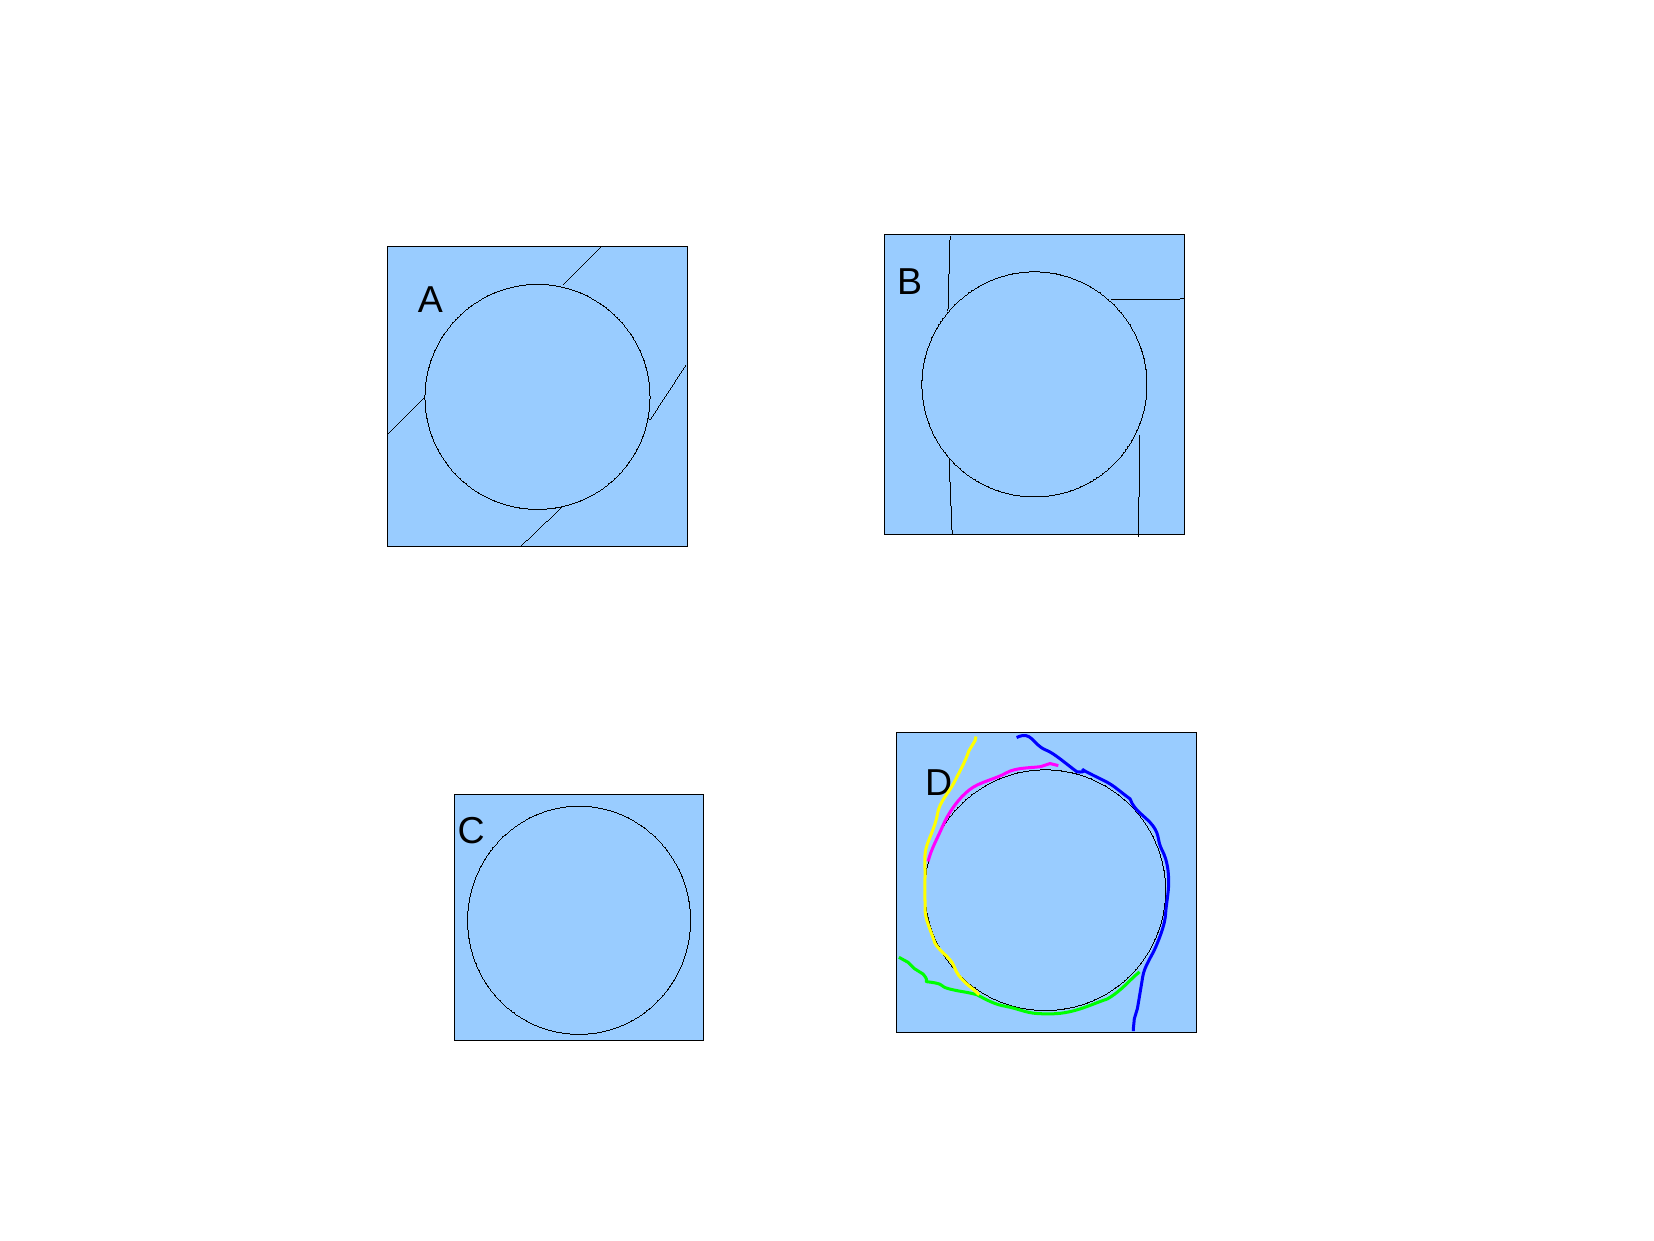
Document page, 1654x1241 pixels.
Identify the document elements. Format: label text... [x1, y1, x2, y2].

text_box C [442, 802, 502, 859]
text_box [896, 732, 1197, 1033]
text_box D [953, 793, 970, 812]
text_box D [940, 755, 970, 812]
text_box [454, 794, 704, 1041]
text_box [884, 234, 1185, 535]
text_box [387, 246, 688, 547]
text_box D [910, 754, 965, 812]
text_box B [882, 253, 934, 310]
text_box A [403, 270, 455, 328]
